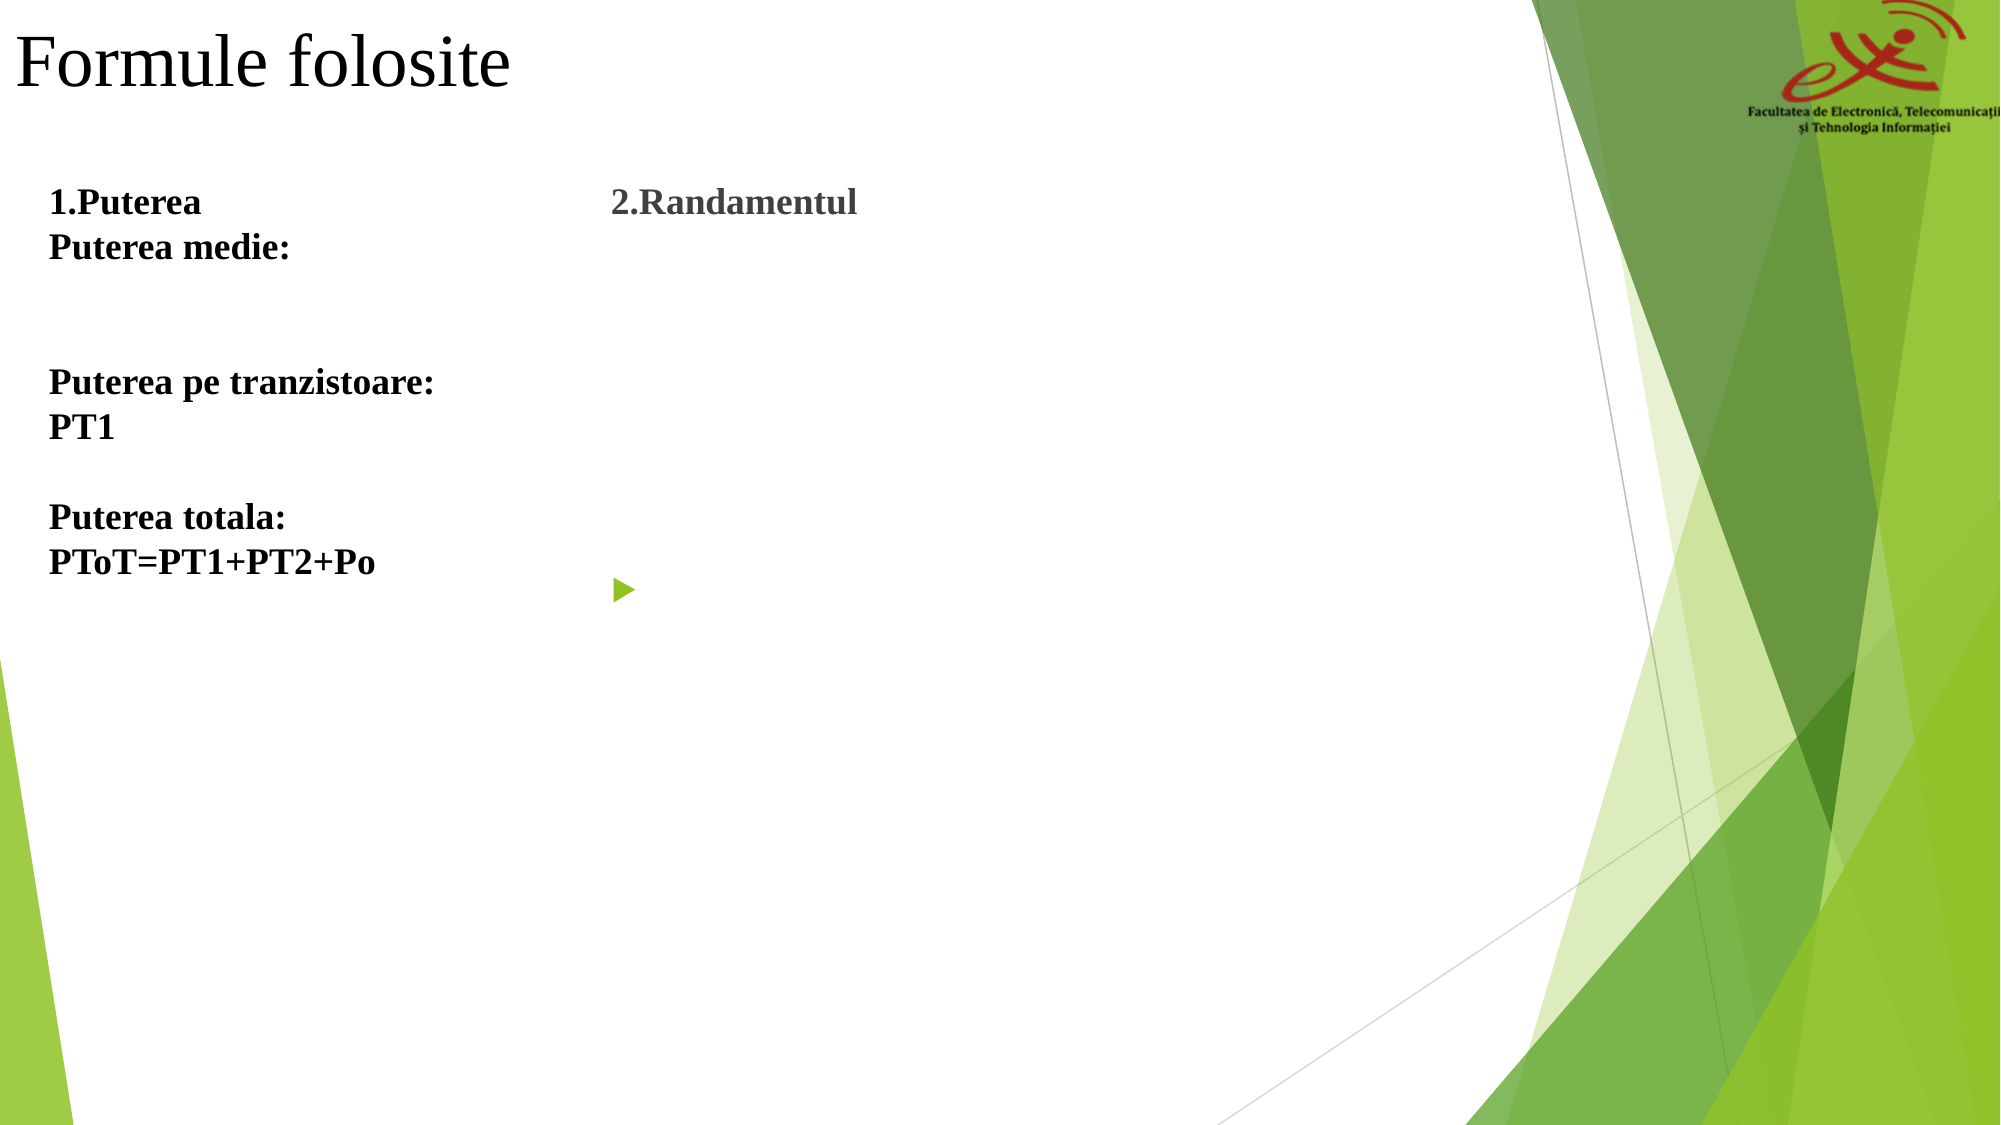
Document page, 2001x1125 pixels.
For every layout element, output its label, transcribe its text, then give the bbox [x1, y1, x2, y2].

picture [1747, 0, 2000, 136]
title Formule folosite [0, 4, 989, 140]
list 2.Randamentul [595, 169, 1567, 759]
text_box 1.Puterea Puterea medie: Puterea pe tranzistoare: PT1 Puterea totala: PToT=PT1+PT2+Po [34, 169, 575, 817]
